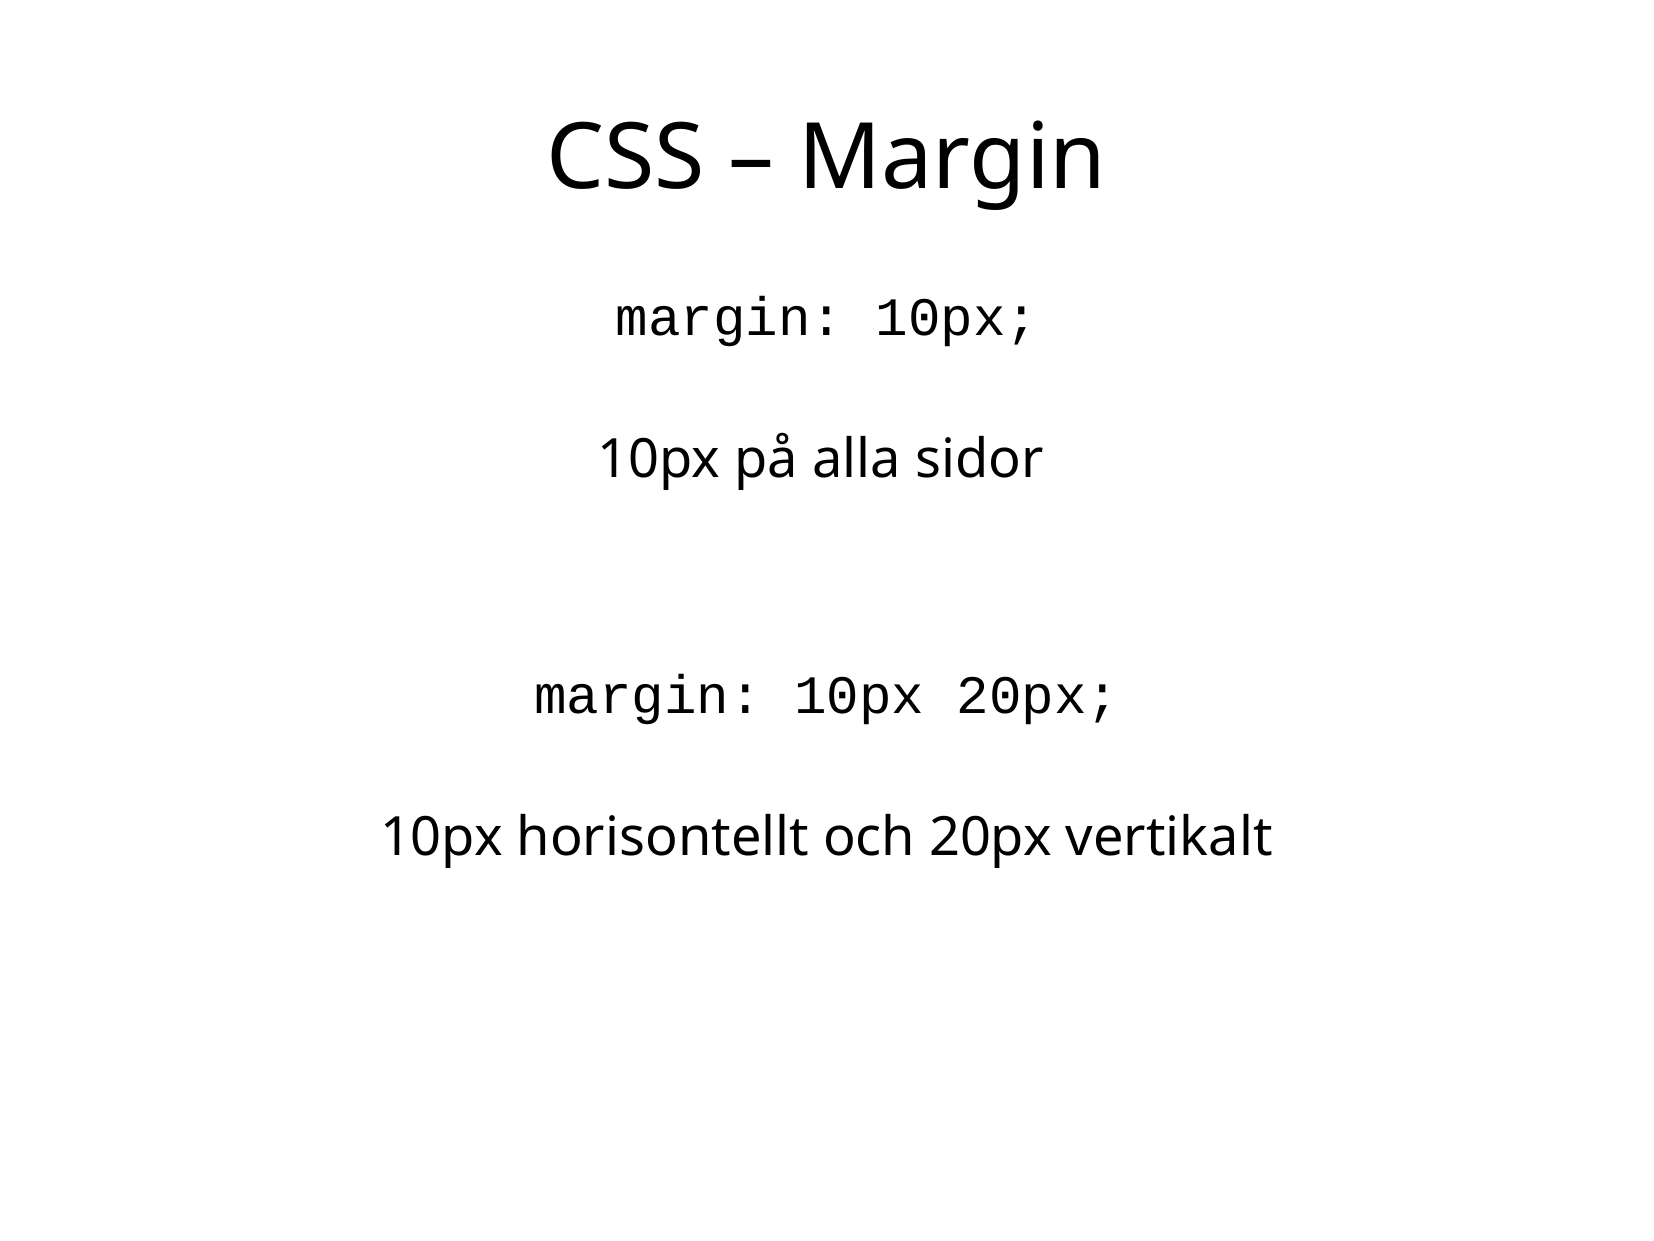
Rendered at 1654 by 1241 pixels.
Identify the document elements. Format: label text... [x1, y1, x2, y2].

subtitle margin: 10px; [389, 290, 1264, 353]
text_box 10px på alla sidor [354, 419, 1288, 475]
text_box margin: 10px 20px; [318, 668, 1335, 731]
text_box 10px horisontellt och 20px vertikalt [360, 797, 1294, 853]
title CSS – Margin [82, 49, 1571, 257]
